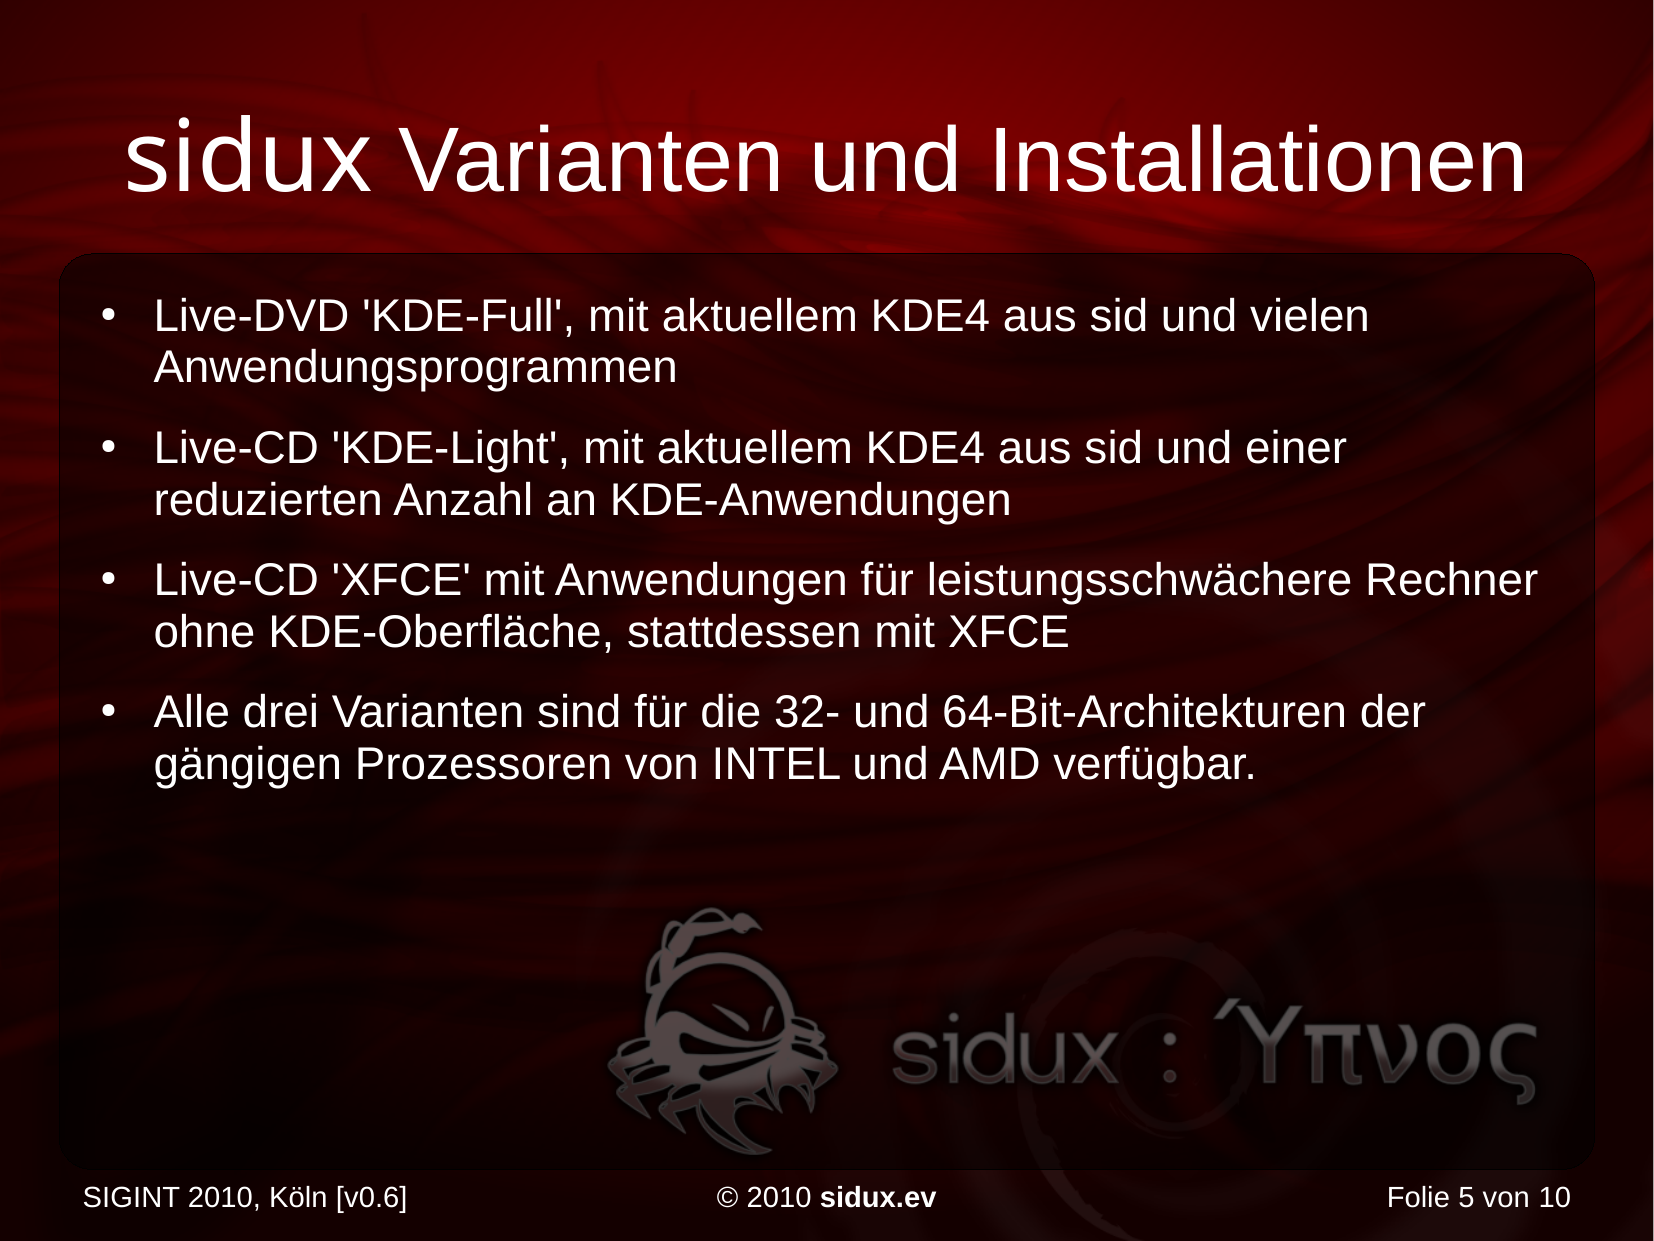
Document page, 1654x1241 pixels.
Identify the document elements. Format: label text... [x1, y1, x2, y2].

title sidux Varianten und Installationen [82, 49, 1571, 255]
text_box [59, 253, 1595, 1170]
picture [0, 0, 1654, 1241]
list Live-DVD 'KDE-Full', mit aktuellem KDE4 aus sid und vielen Anwendungsprogrammen Live-CD 'KDE-Light', mit aktuellem KDE4 aus sid und einer reduzierten Anzahl an KDE-Anwendungen Live-CD 'XFCE' mit Anwendungen für leistungsschwächere Rechner ohne KDE-Oberfläche, stattdessen mit XFCE Alle drei Varianten sind für die 32- und 64-Bit-Architekturen der gängigen Prozessoren von INTEL und AMD verfügbar. [82, 290, 1571, 1109]
